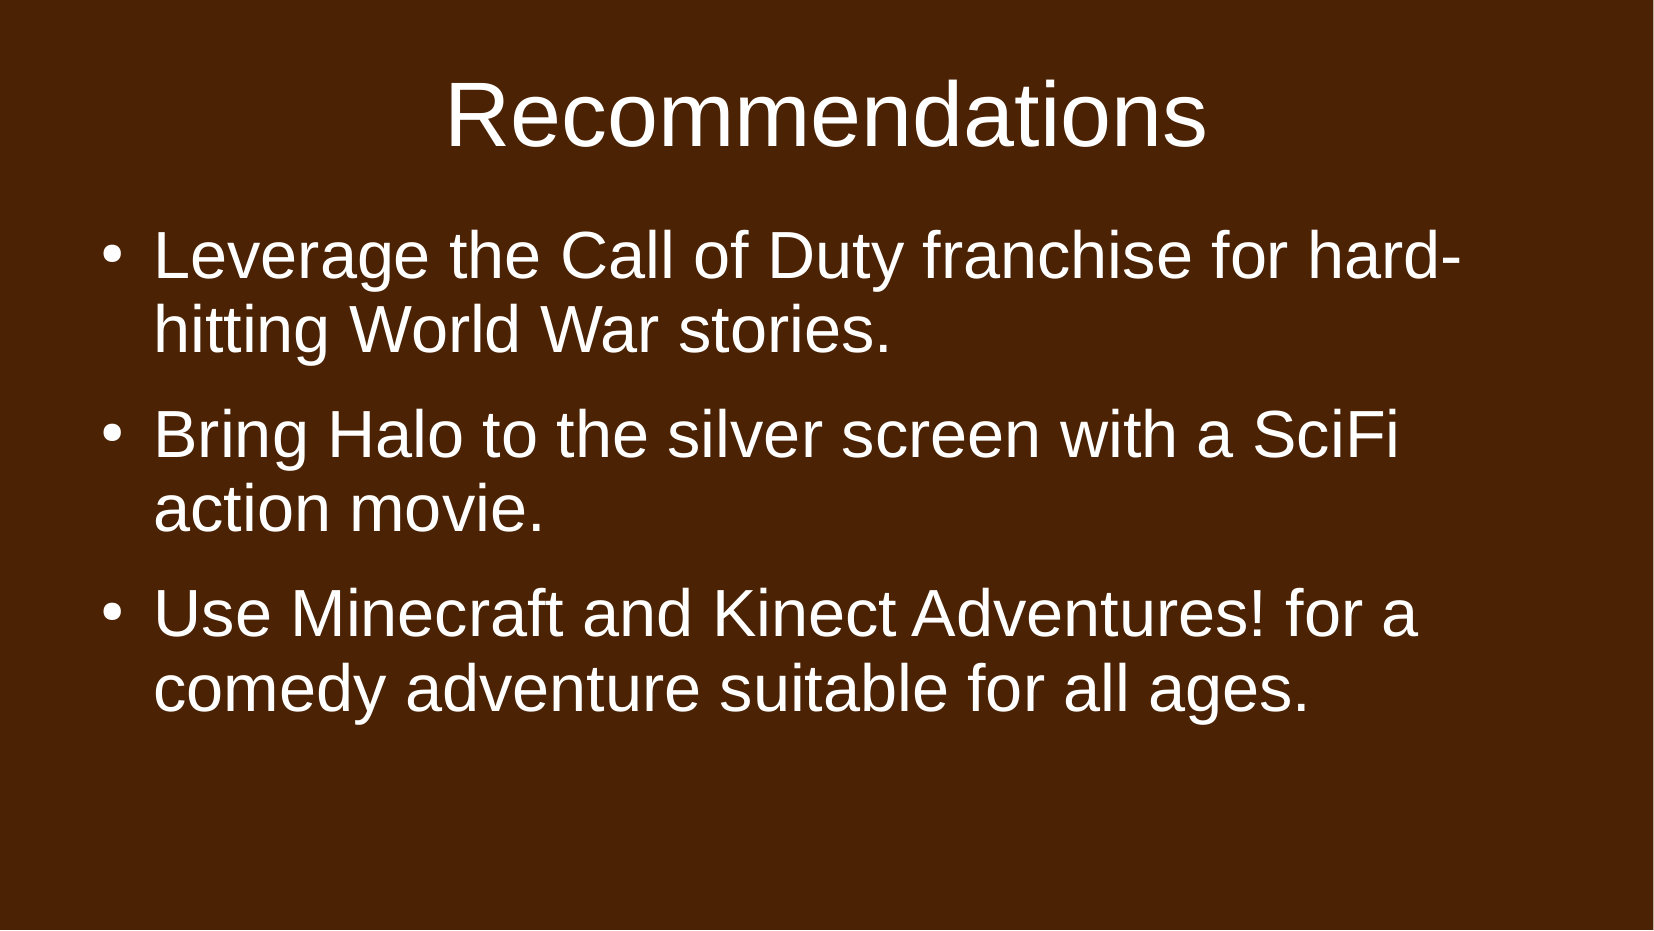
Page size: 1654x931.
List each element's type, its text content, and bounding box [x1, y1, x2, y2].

list Leverage the Call of Duty franchise for hard-hitting World War stories. Bring Halo to the silver screen with a SciFi action movie. Use Minecraft and Kinect Adventures! for a comedy adventure suitable for all ages. [82, 217, 1571, 758]
title Recommendations [82, 37, 1571, 193]
